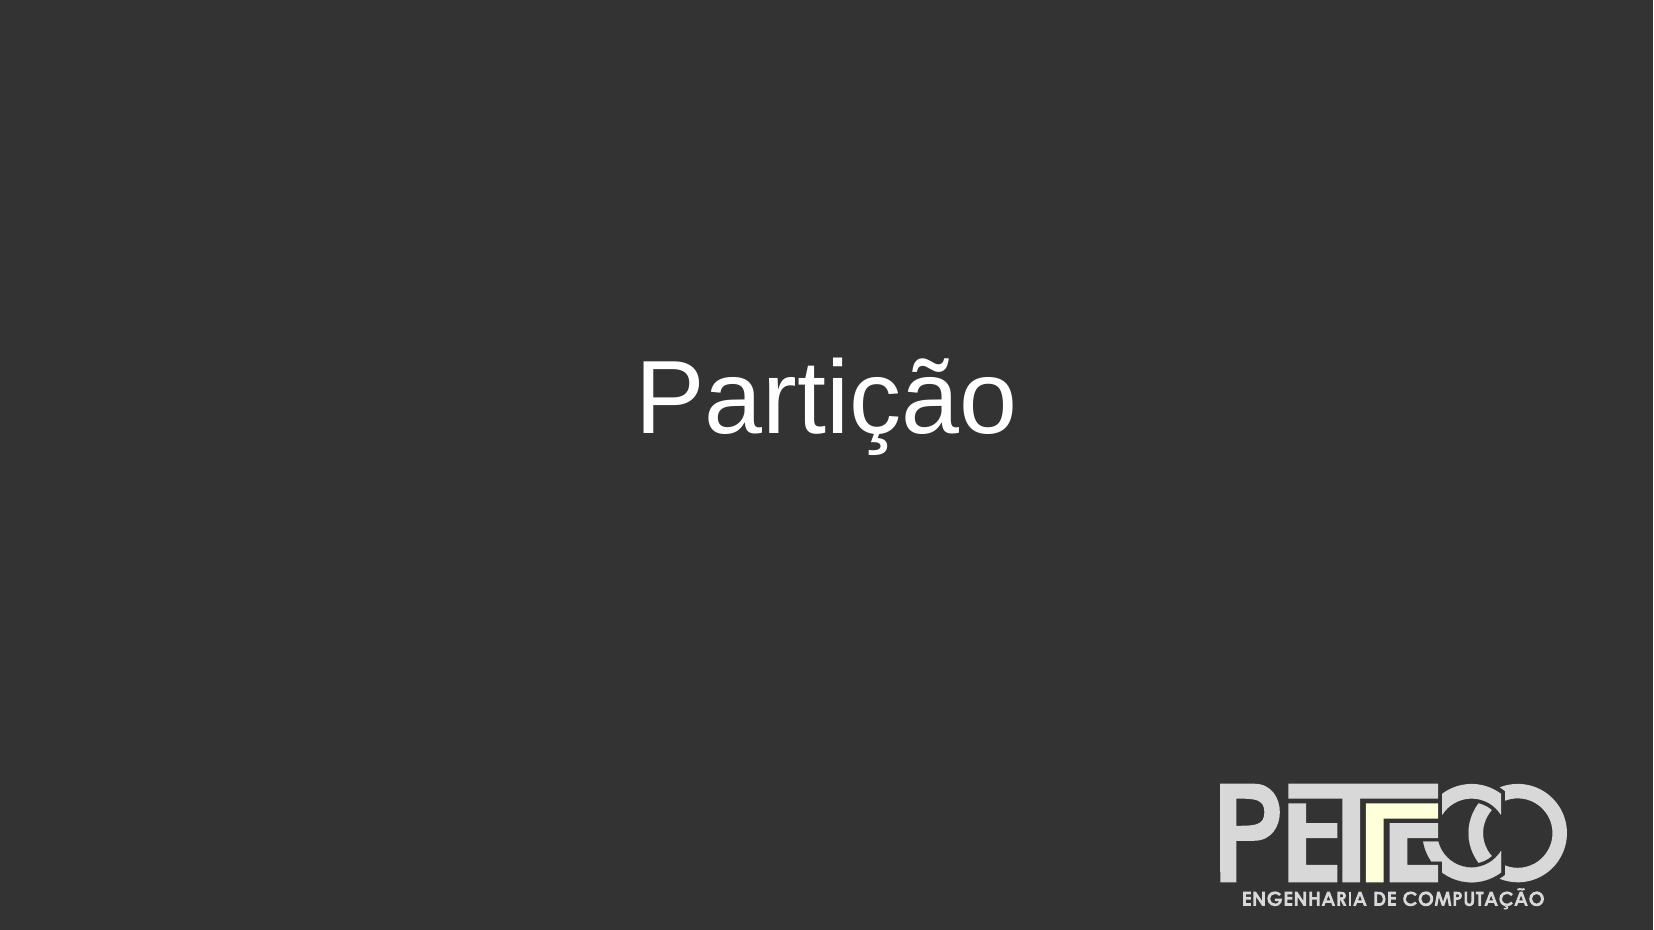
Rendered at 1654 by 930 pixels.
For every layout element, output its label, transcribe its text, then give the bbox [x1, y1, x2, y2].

subtitle Partição [82, 37, 1571, 757]
